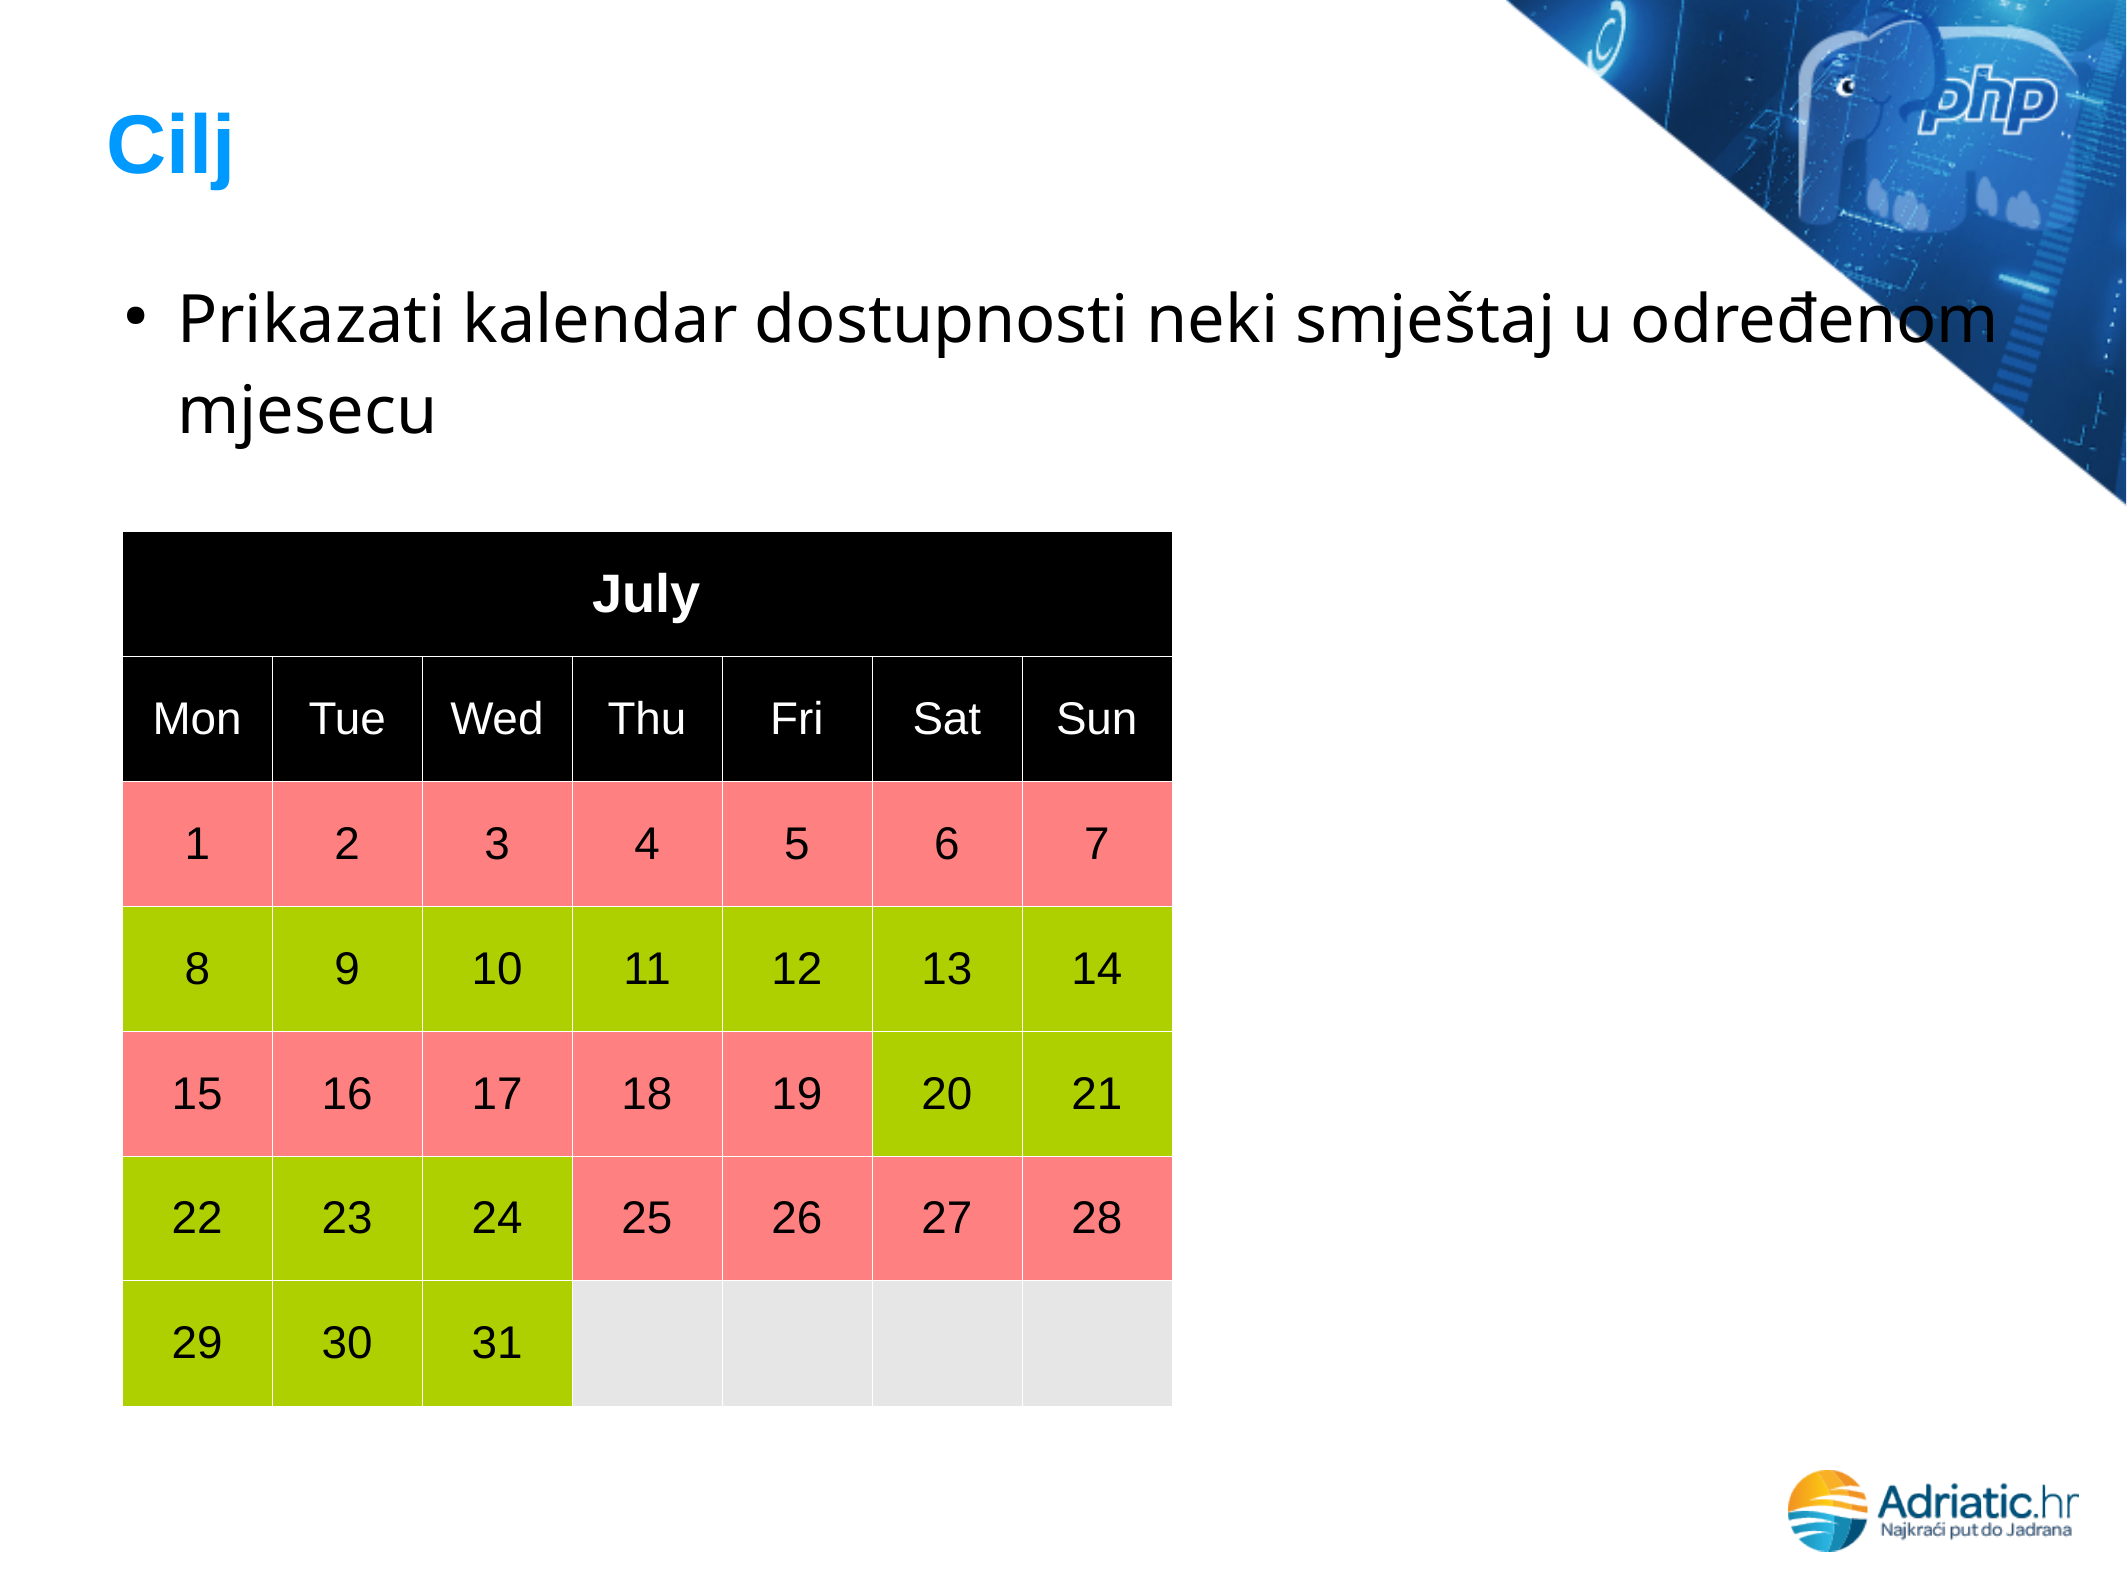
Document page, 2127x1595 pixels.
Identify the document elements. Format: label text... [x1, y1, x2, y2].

table_cell 2 [273, 782, 422, 906]
table_cell Thu [573, 657, 722, 781]
table_header July [123, 532, 1172, 656]
table_cell 22 [123, 1157, 272, 1280]
table_cell 9 [273, 907, 422, 1031]
table_cell 5 [723, 782, 872, 906]
table_cell 30 [273, 1281, 422, 1406]
table_cell 28 [1023, 1157, 1172, 1280]
table_cell 10 [423, 907, 572, 1031]
table_cell 27 [873, 1157, 1022, 1280]
table_cell 17 [423, 1032, 572, 1156]
table_cell 3 [423, 782, 572, 906]
table_cell 7 [1023, 782, 1172, 906]
table_cell [873, 1281, 1022, 1406]
table_cell 1 [123, 782, 272, 906]
title Cilj [106, 70, 1630, 219]
table_cell 25 [573, 1157, 722, 1280]
table_cell 26 [723, 1157, 872, 1280]
list Prikazati kalendar dostupnosti neki smještaj u određenom mjesecu [106, 271, 2020, 1453]
table_cell 6 [873, 782, 1022, 906]
table_cell 4 [573, 782, 722, 906]
table_cell 19 [723, 1032, 872, 1156]
picture [1505, 0, 2127, 625]
table_cell 12 [723, 907, 872, 1031]
table_cell Sun [1023, 657, 1172, 781]
table_cell 18 [573, 1032, 722, 1156]
table_cell 13 [873, 907, 1022, 1031]
table_cell 31 [423, 1281, 572, 1406]
table_cell 23 [273, 1157, 422, 1280]
table_cell Mon [123, 657, 272, 781]
table_cell 20 [873, 1032, 1022, 1156]
table_cell 11 [573, 907, 722, 1031]
table_cell 15 [123, 1032, 272, 1156]
table_cell [573, 1281, 722, 1406]
table_cell [723, 1281, 872, 1406]
table_cell 29 [123, 1281, 272, 1406]
table_cell Fri [723, 657, 872, 781]
table_cell Sat [873, 657, 1022, 781]
table_cell Tue [273, 657, 422, 781]
picture [1788, 1470, 2079, 1552]
table_cell 16 [273, 1032, 422, 1156]
table_cell 24 [423, 1157, 572, 1280]
table_cell 8 [123, 907, 272, 1031]
table_cell 21 [1023, 1032, 1172, 1156]
table_cell Wed [423, 657, 572, 781]
table_cell 14 [1023, 907, 1172, 1031]
table_cell [1023, 1281, 1172, 1406]
